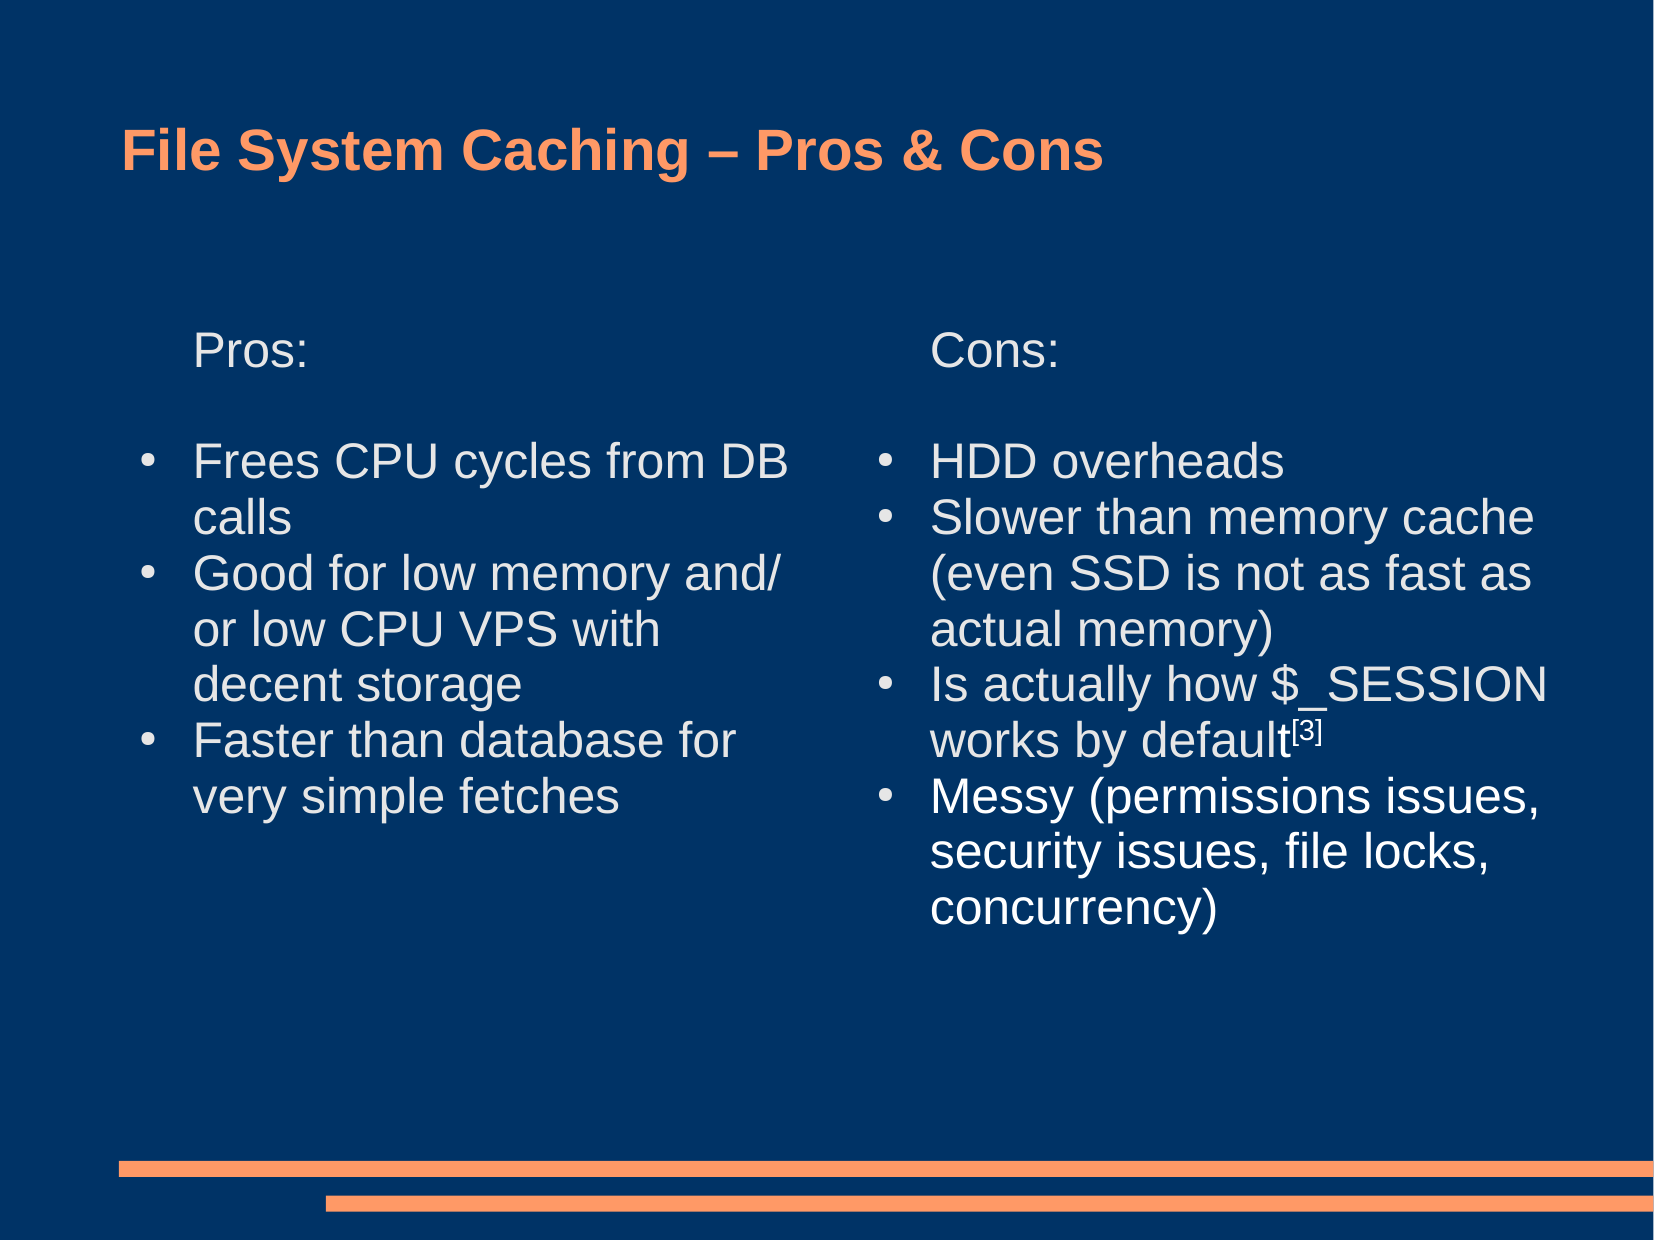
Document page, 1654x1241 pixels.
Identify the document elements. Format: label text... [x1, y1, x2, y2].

title File System Caching – Pros & Cons [121, 46, 1534, 254]
list Pros: Frees CPU cycles from DB calls Good for low memory and/or low CPU VPS with decent storage Faster than database for very simple fetches [121, 322, 824, 1132]
list Cons: HDD overheads Slower than memory cache (even SSD is not as fast as actual memory) Is actually how $_SESSION works by default[3] Messy (permissions issues, security issues, file locks, concurrency) [858, 322, 1562, 1132]
